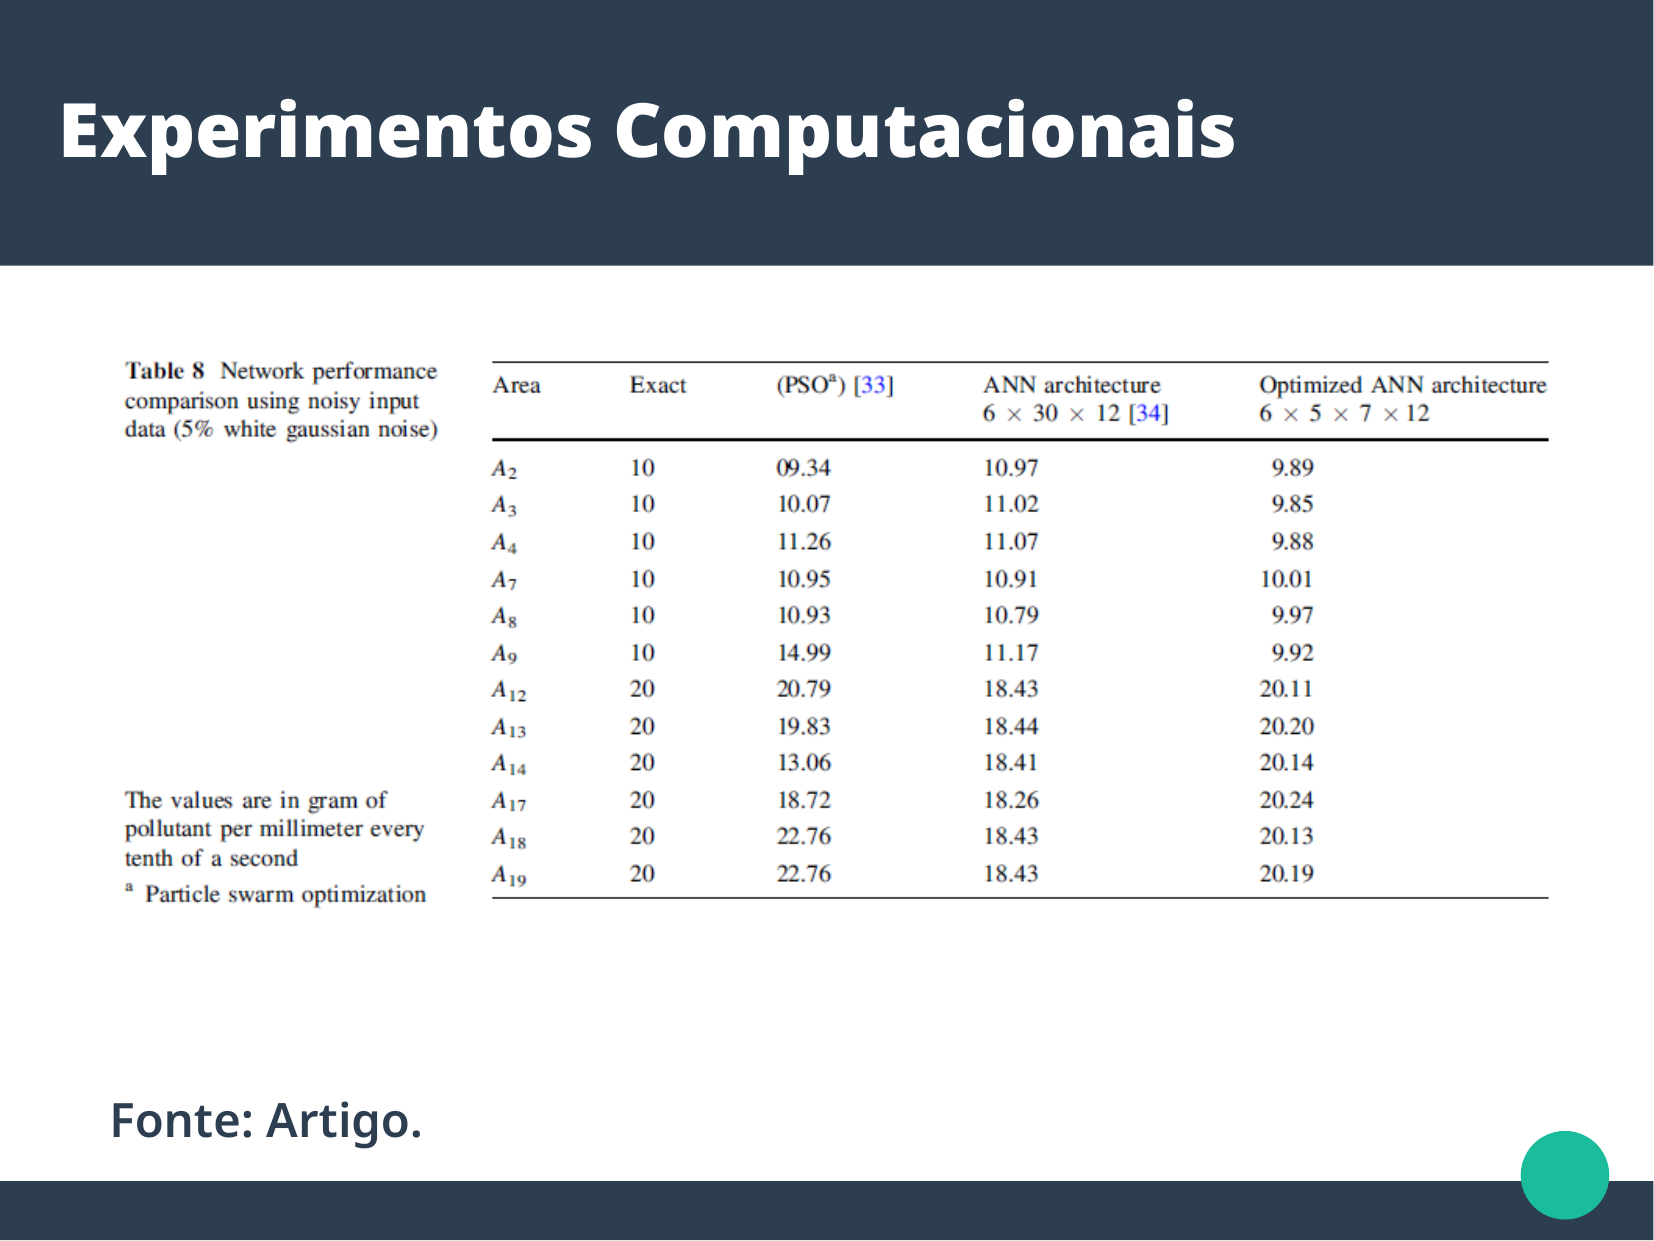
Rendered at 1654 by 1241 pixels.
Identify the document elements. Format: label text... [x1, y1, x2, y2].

list Fonte: Artigo. [59, 1086, 1595, 1152]
picture [69, 335, 1599, 910]
title Experimentos Computacionais [59, 49, 1595, 207]
